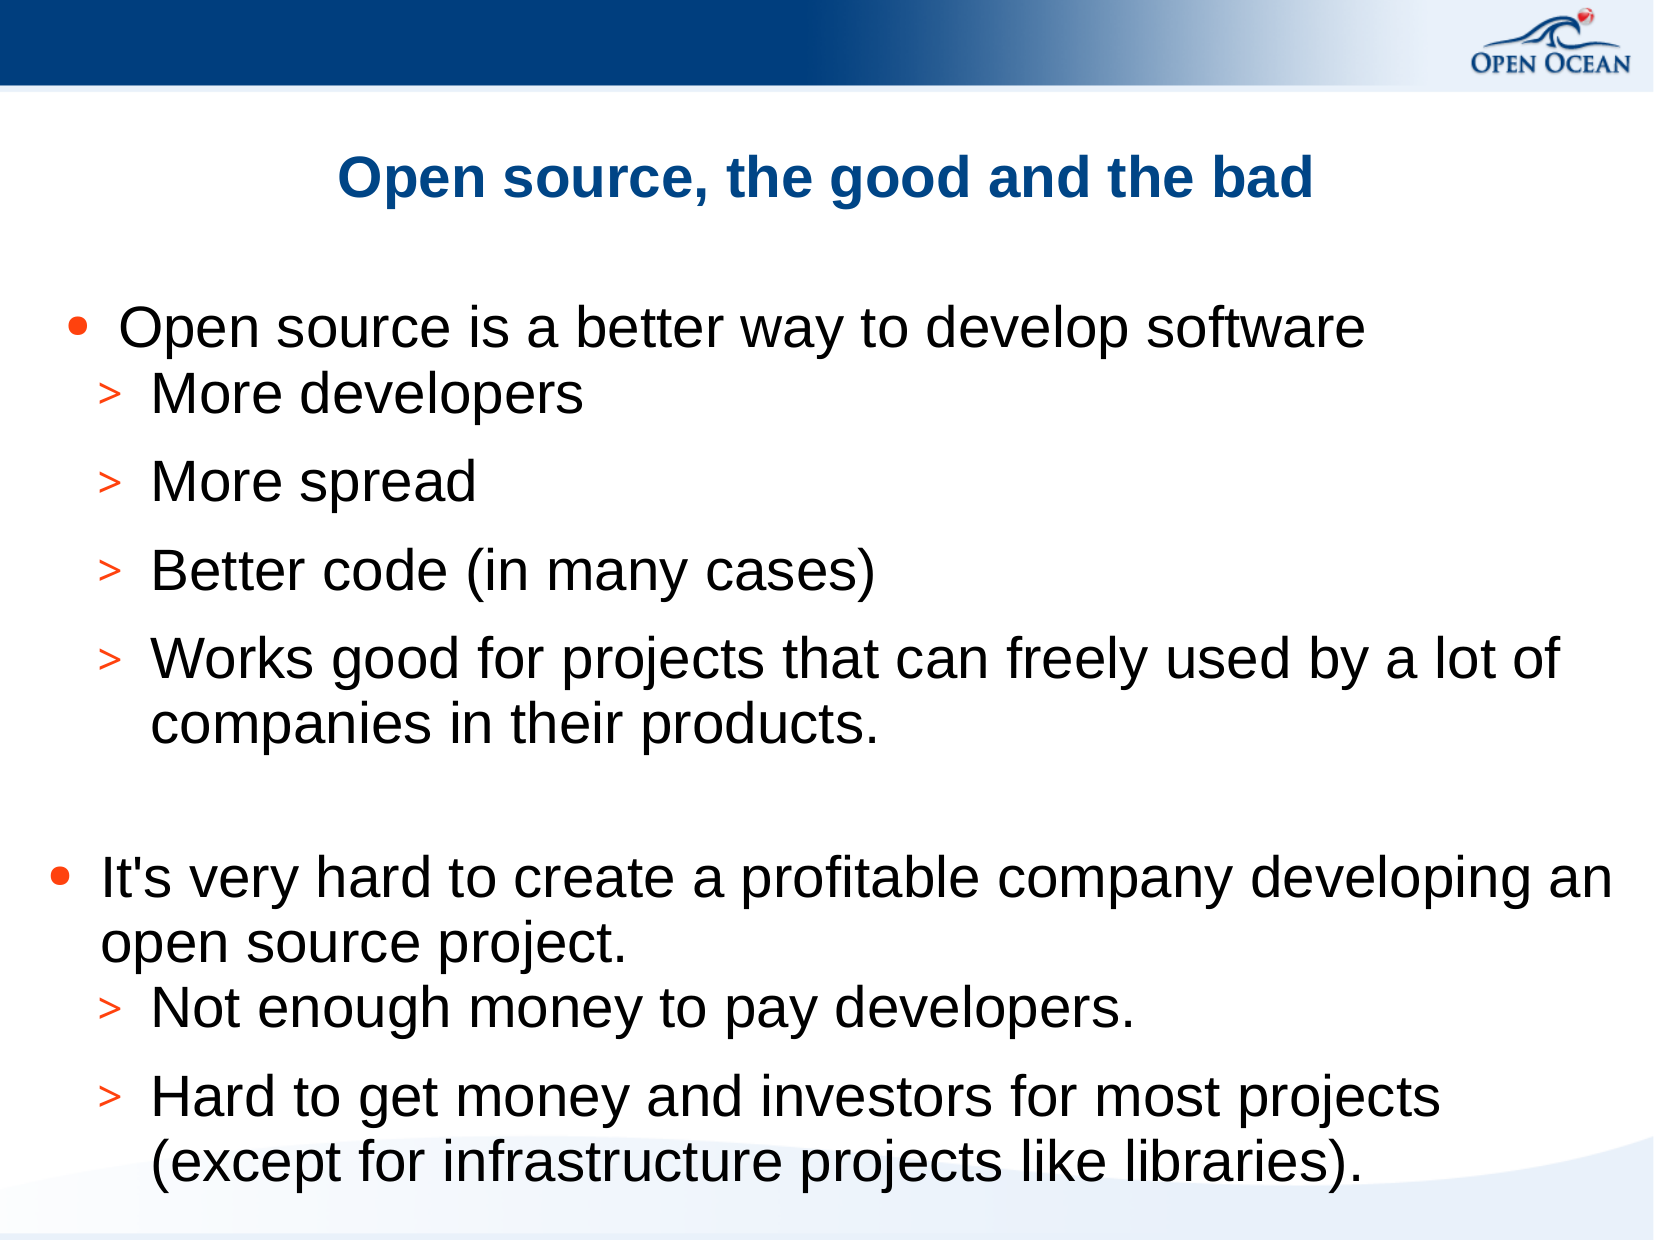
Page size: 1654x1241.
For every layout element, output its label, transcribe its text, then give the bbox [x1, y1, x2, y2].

list Open source is a better way to develop software More developers More spread Better code (in many cases) Works good for projects that can freely used by a lot of companies in their products. It's very hard to create a profitable company developing an open source project. Not enough money to pay developers. Hard to get money and investors for most projects (except for infrastructure projects like libraries). [29, 295, 1625, 1241]
title Open source, the good and the bad [82, 95, 1571, 259]
picture [0, 0, 1654, 1240]
